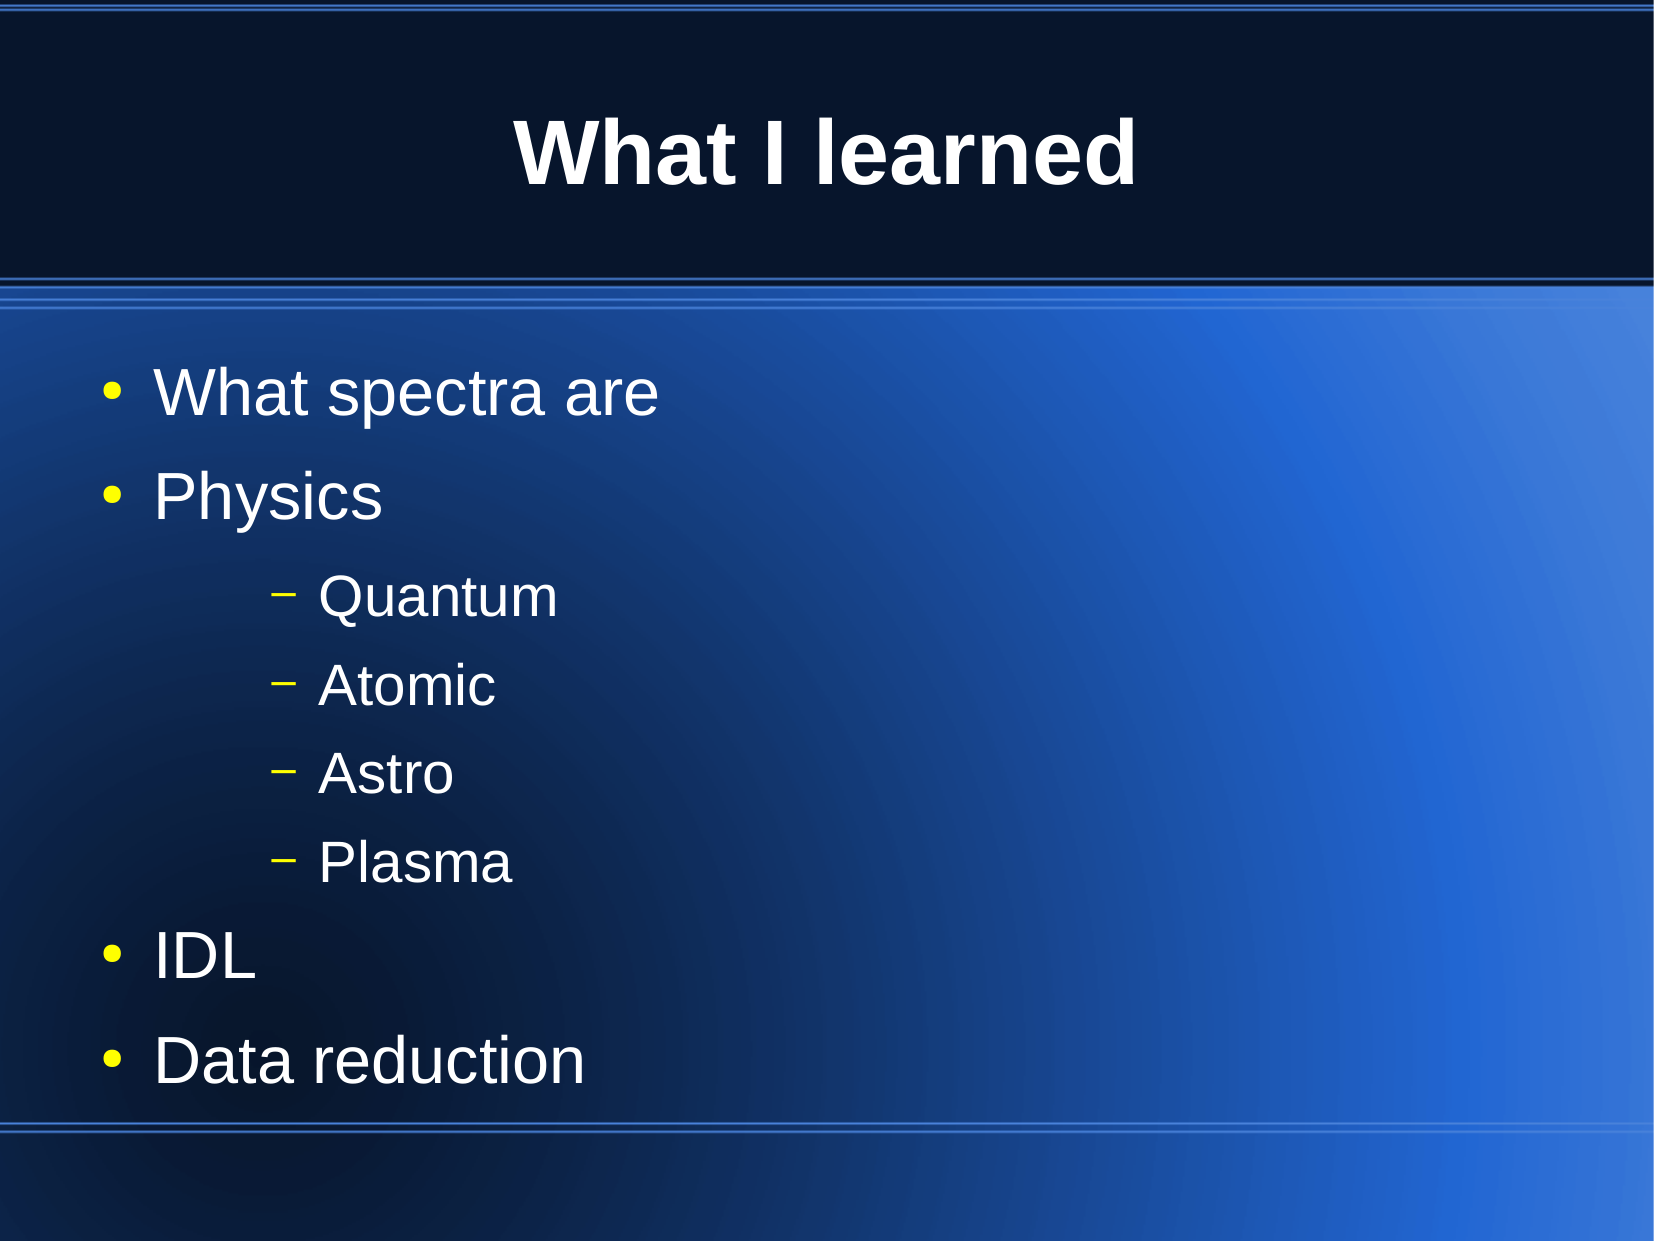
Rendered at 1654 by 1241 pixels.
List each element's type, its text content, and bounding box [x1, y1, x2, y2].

picture [0, 0, 1654, 1241]
list What spectra are Physics Quantum Atomic Astro Plasma IDL Data reduction [82, 355, 1571, 1097]
title What I learned [82, 49, 1571, 257]
